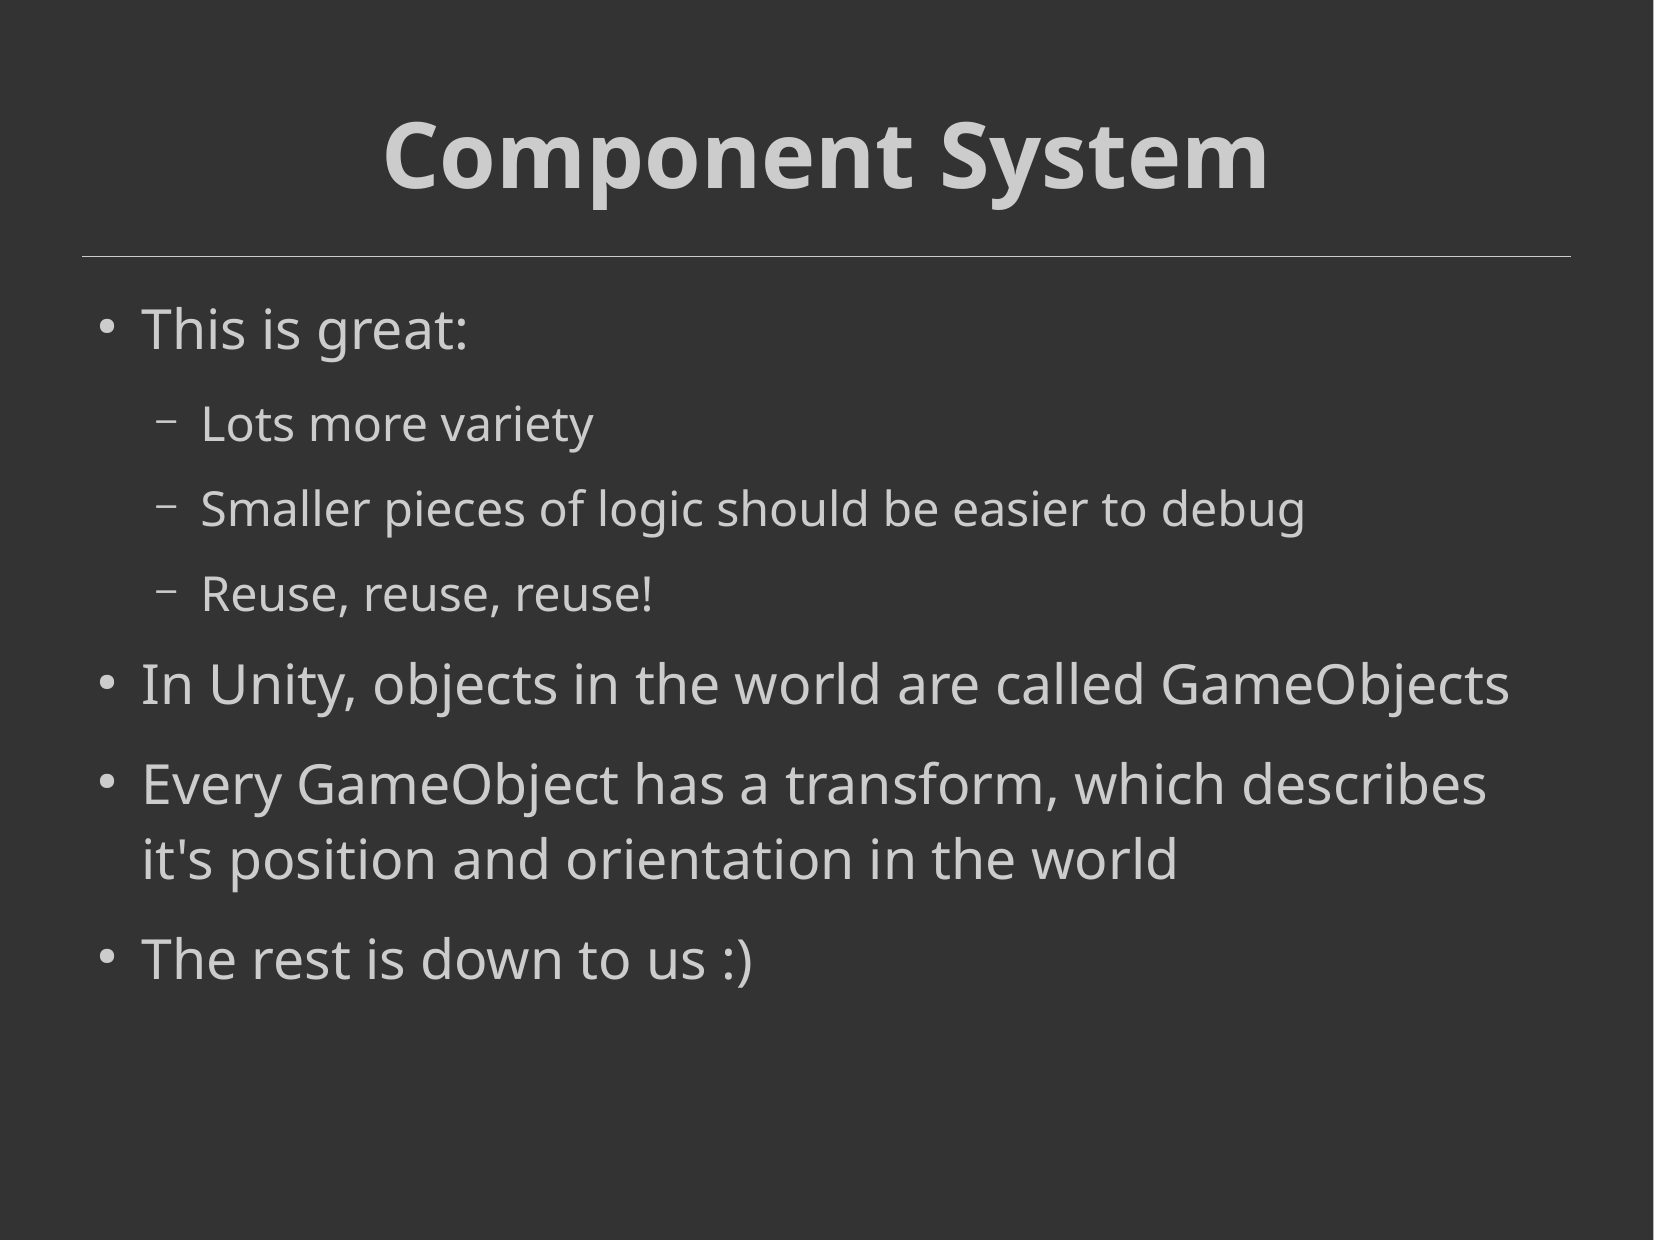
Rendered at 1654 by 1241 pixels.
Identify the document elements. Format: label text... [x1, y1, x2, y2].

title Component System [82, 49, 1571, 257]
list This is great: Lots more variety Smaller pieces of logic should be easier to debug Reuse, reuse, reuse! In Unity, objects in the world are called GameObjects Every GameObject has a transform, which describes it's position and orientation in the world The rest is down to us :) [82, 290, 1571, 1010]
